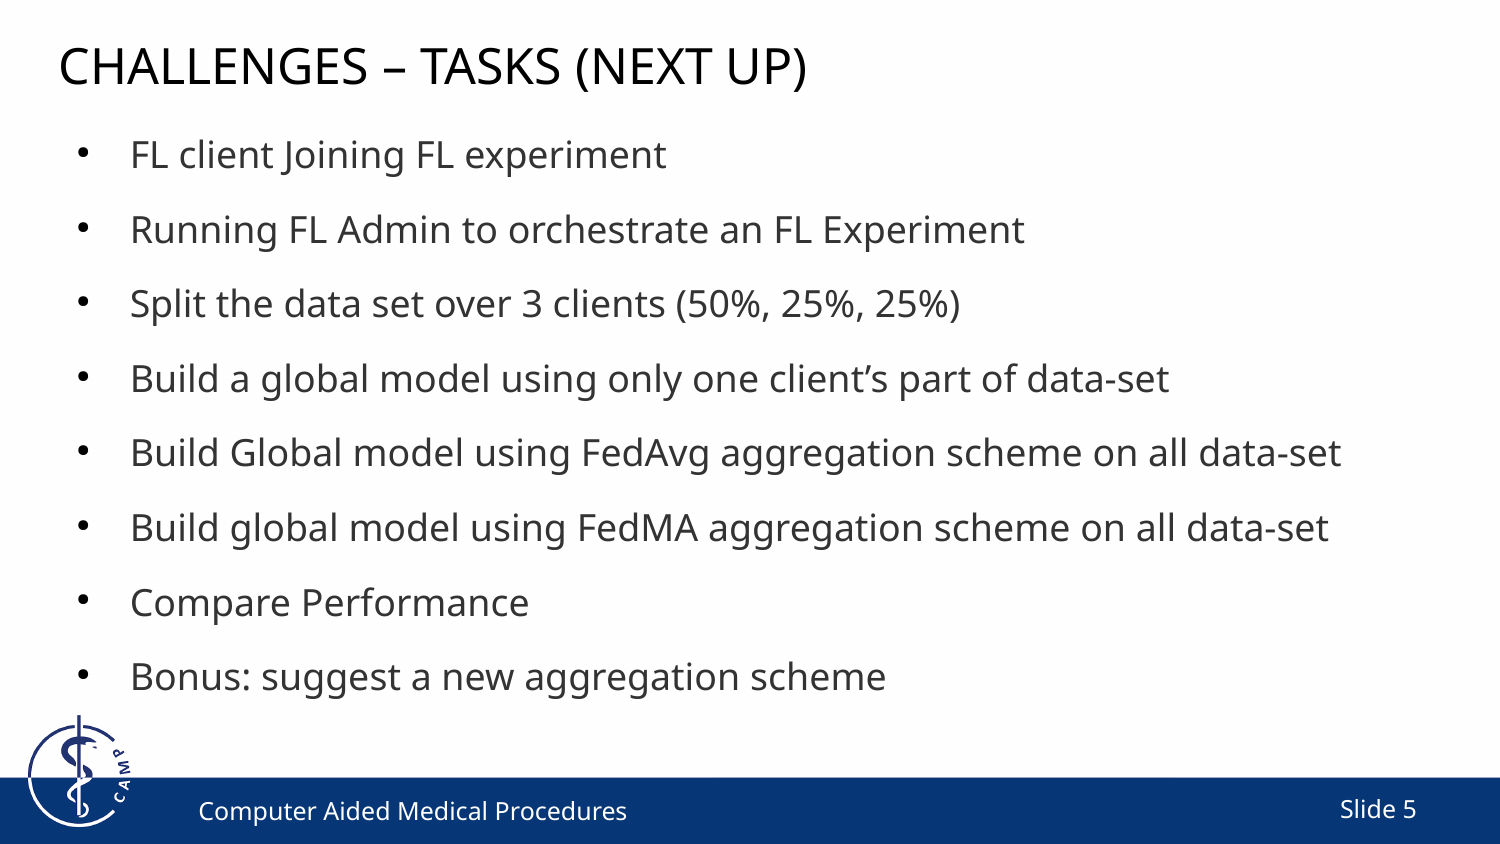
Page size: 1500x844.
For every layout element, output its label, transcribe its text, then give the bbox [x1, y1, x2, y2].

picture [0, 0, 1500, 844]
text_box Computer Aided Medical Procedures [183, 778, 800, 844]
title CHALLENGES – TASKS (NEXT UP) [58, 28, 1438, 104]
text_box Slide <number> [1325, 778, 1500, 844]
list FL client Joining FL experiment Running FL Admin to orchestrate an FL Experiment Split the data set over 3 clients (50%, 25%, 25%) Build a global model using only one client’s part of data-set Build Global model using FedAvg aggregation scheme on all data-set Build global model using FedMA aggregation scheme on all data-set Compare Performance Bonus: suggest a new aggregation scheme [58, 131, 1441, 760]
